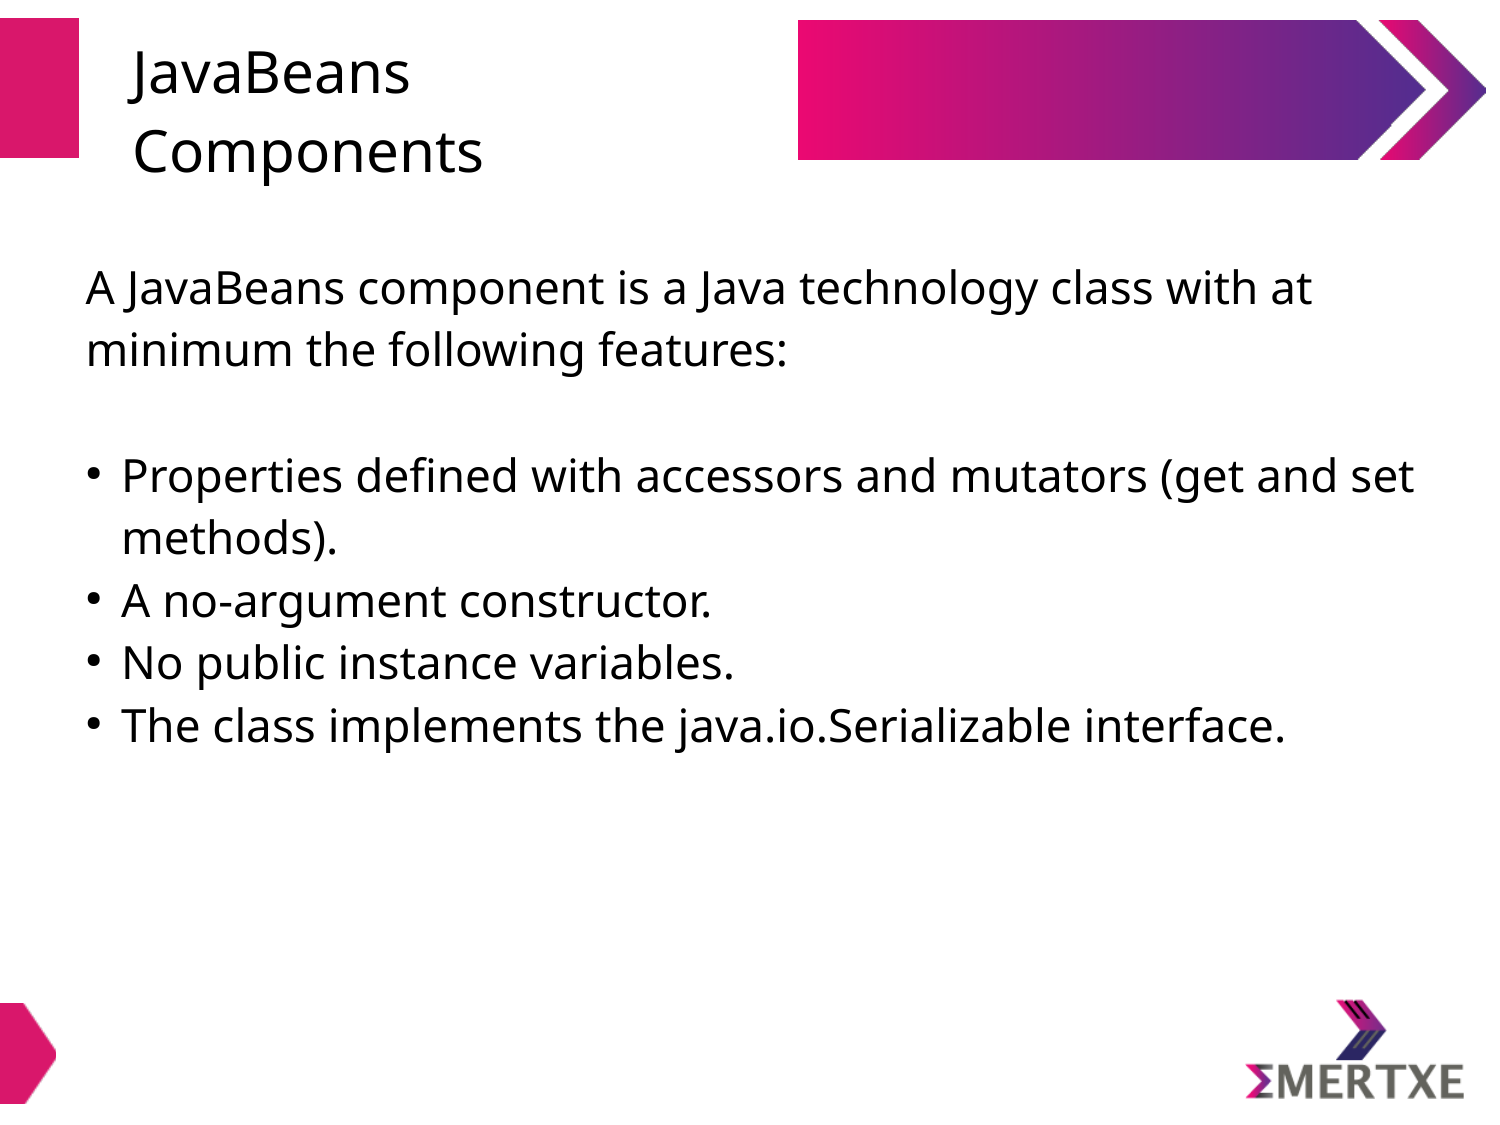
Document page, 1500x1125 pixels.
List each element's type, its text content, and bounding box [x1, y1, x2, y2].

picture [1245, 996, 1465, 1099]
text_box JavaBeans Components [118, 23, 745, 175]
text_box A JavaBeans component is a Java technology class with at minimum the following features: Properties defined with accessors and mutators (get and set methods). A no-argument constructor. No public instance variables. The class implements the java.io.Serializable interface. [70, 248, 1453, 691]
picture [798, 20, 1486, 160]
